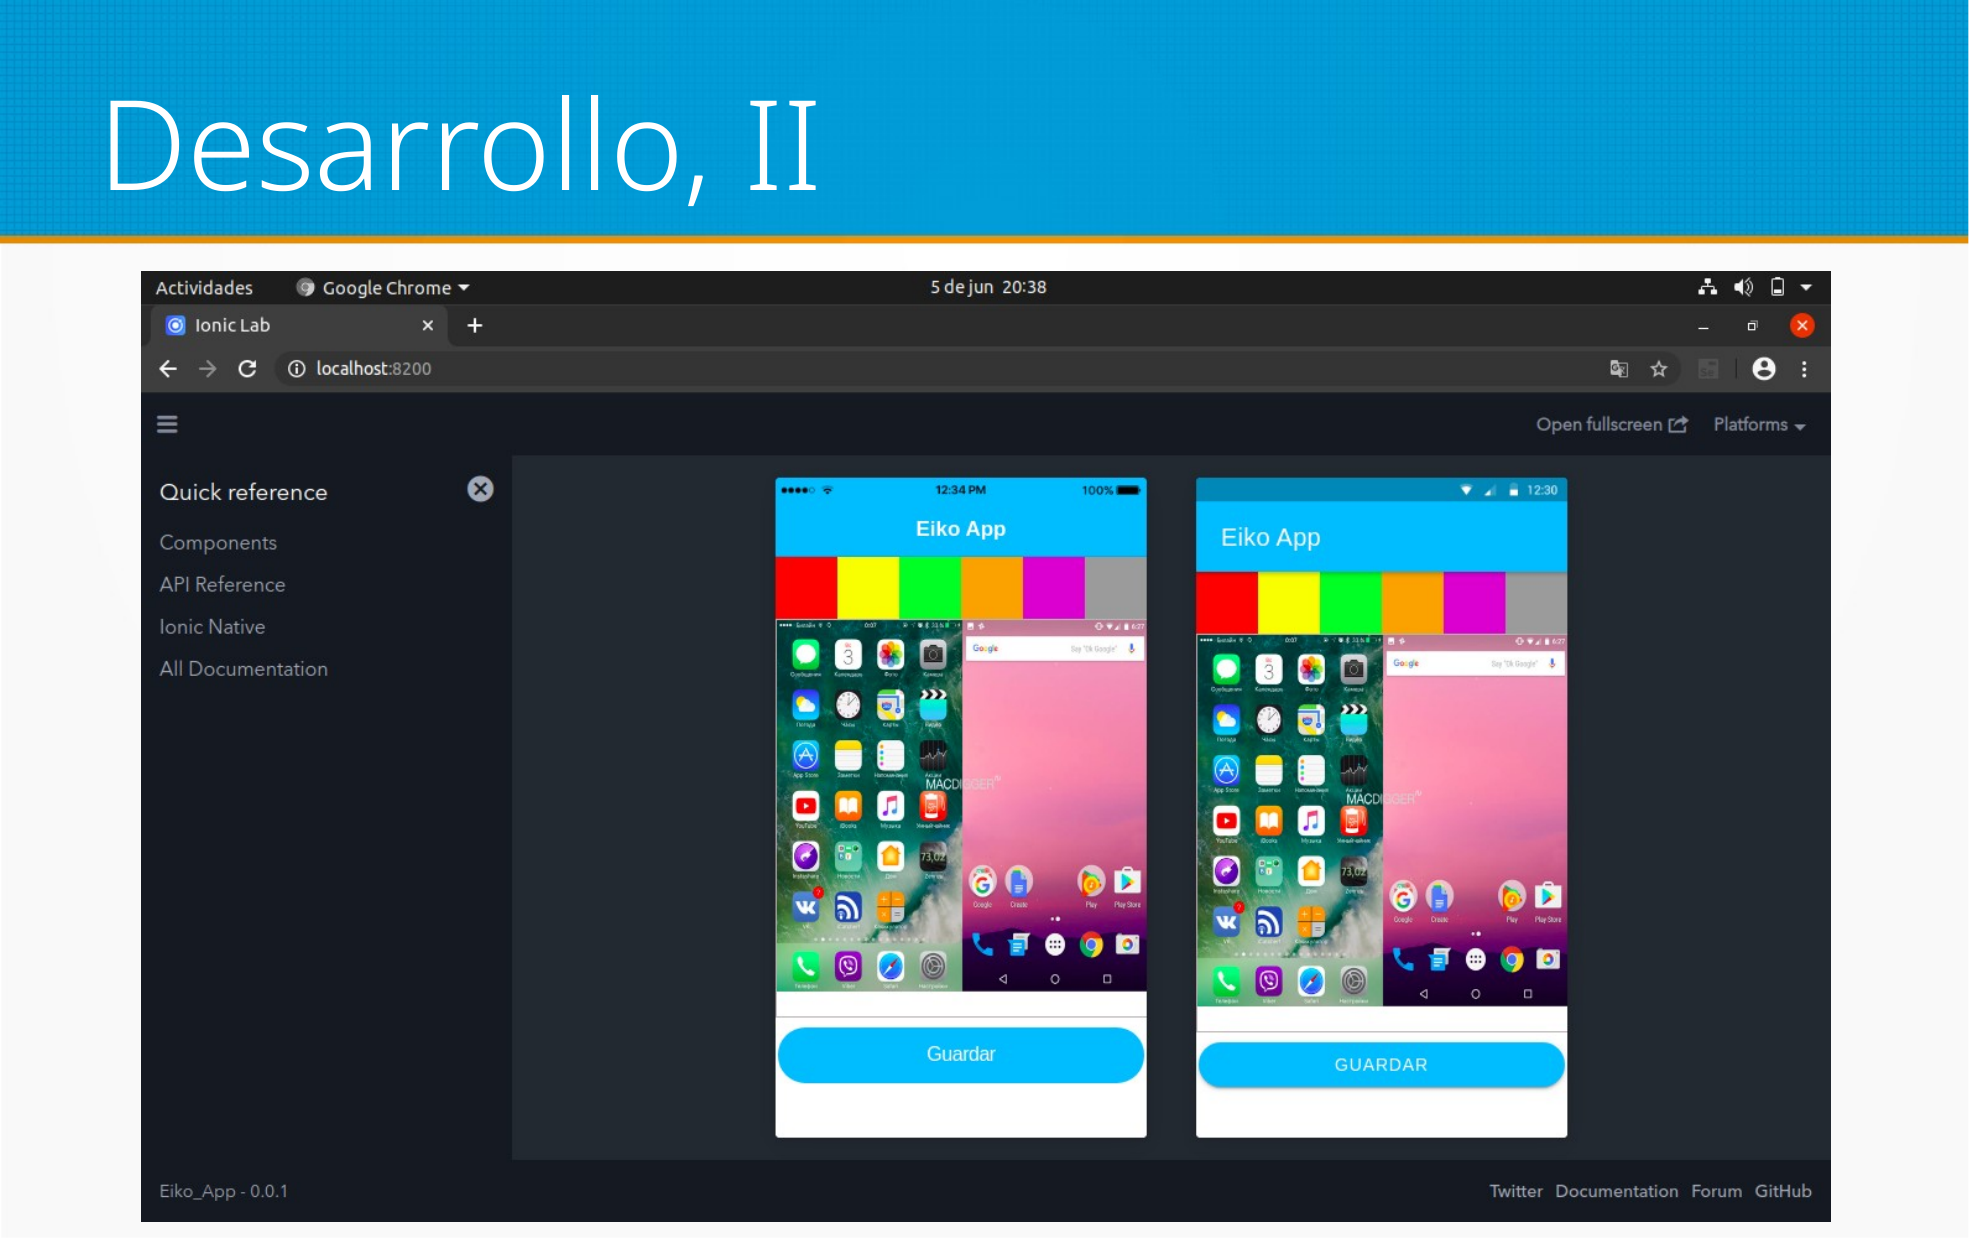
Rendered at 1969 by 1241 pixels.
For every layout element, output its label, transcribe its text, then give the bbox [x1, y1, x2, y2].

title Desarrollo, II [98, 19, 1870, 227]
picture [0, 233, 1969, 1241]
